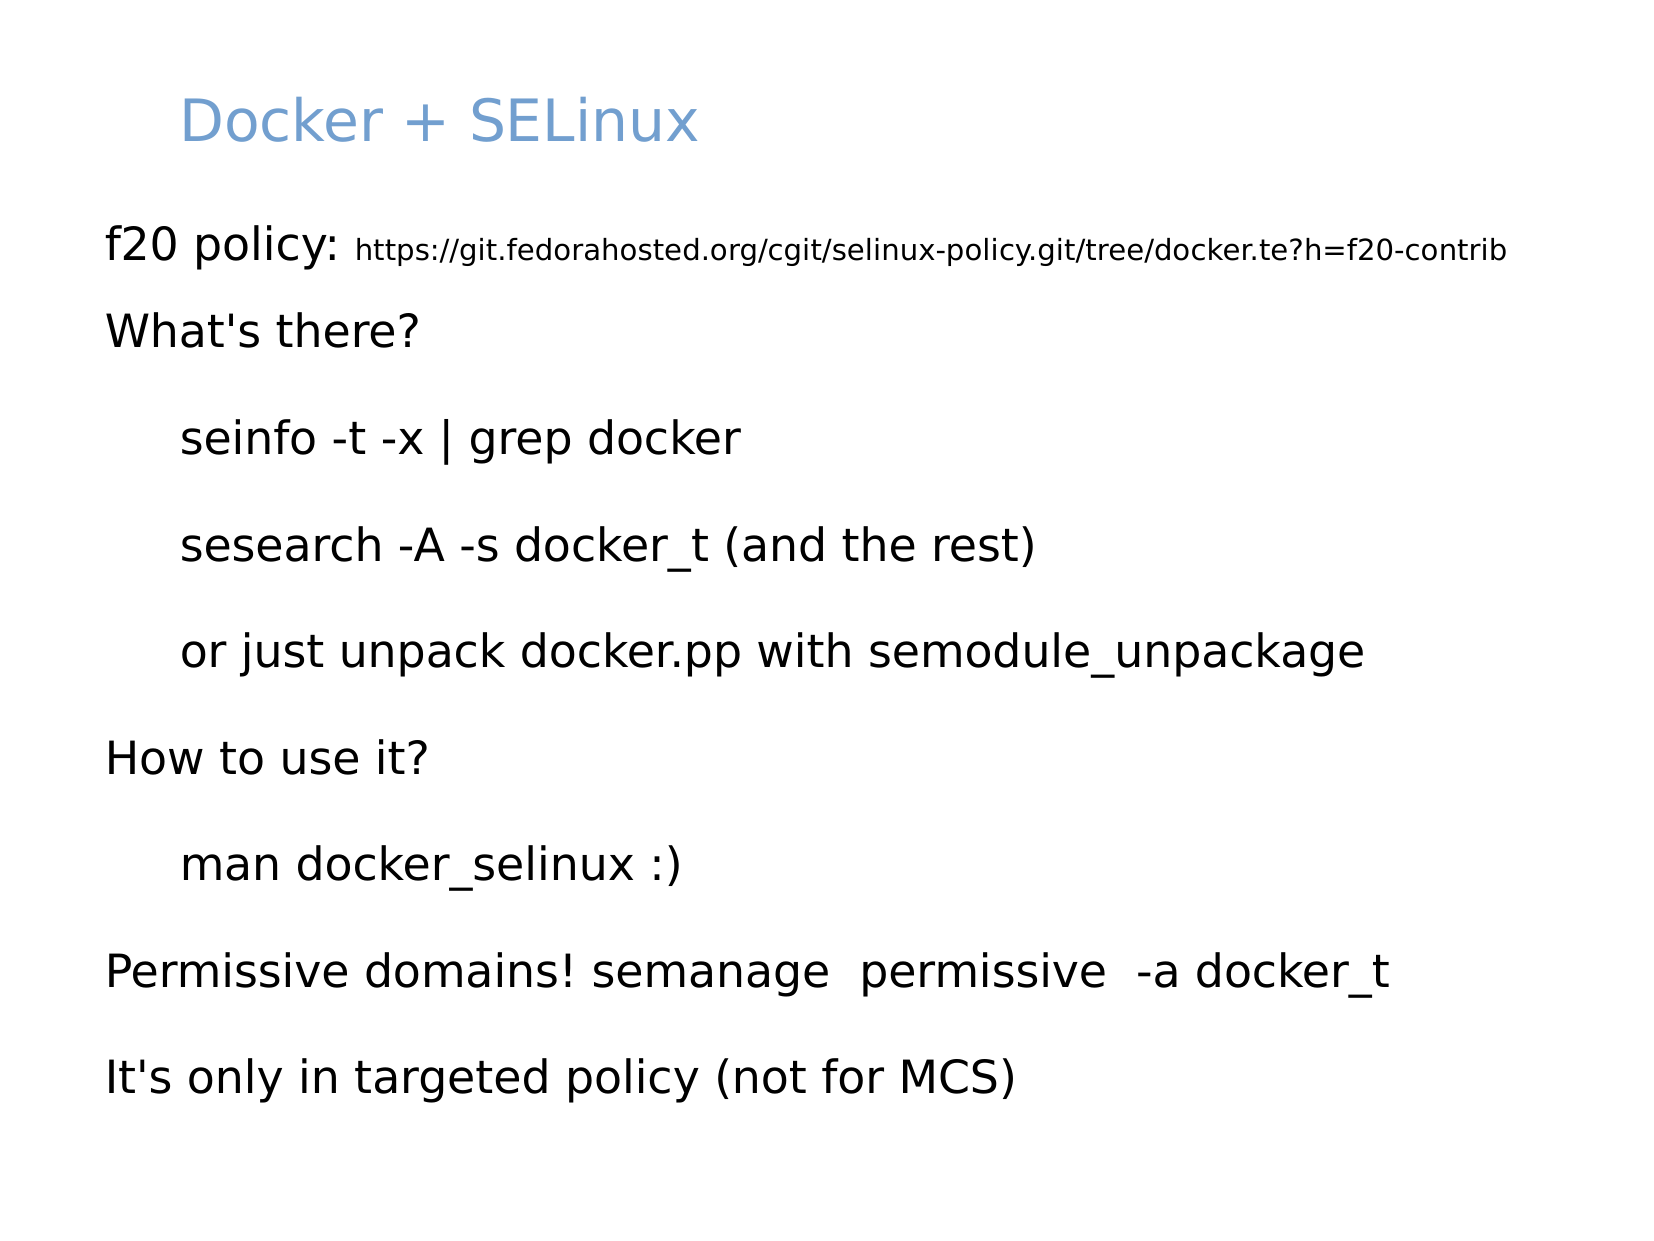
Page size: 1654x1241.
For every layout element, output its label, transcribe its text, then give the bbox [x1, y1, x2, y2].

text_box Docker + SELinux [164, 79, 715, 163]
text_box f20 policy: https://git.fedorahosted.org/cgit/selinux-policy.git/tree/docker.te?h=f20-contrib What's there? seinfo -t -x | grep docker sesearch -A -s docker_t (and the rest) or just unpack docker.pp with semodule_unpackage How to use it? man docker_selinux :) Permissive domains! semanage permissive -a docker_t It's only in targeted policy (not for MCS) [90, 210, 1523, 1241]
